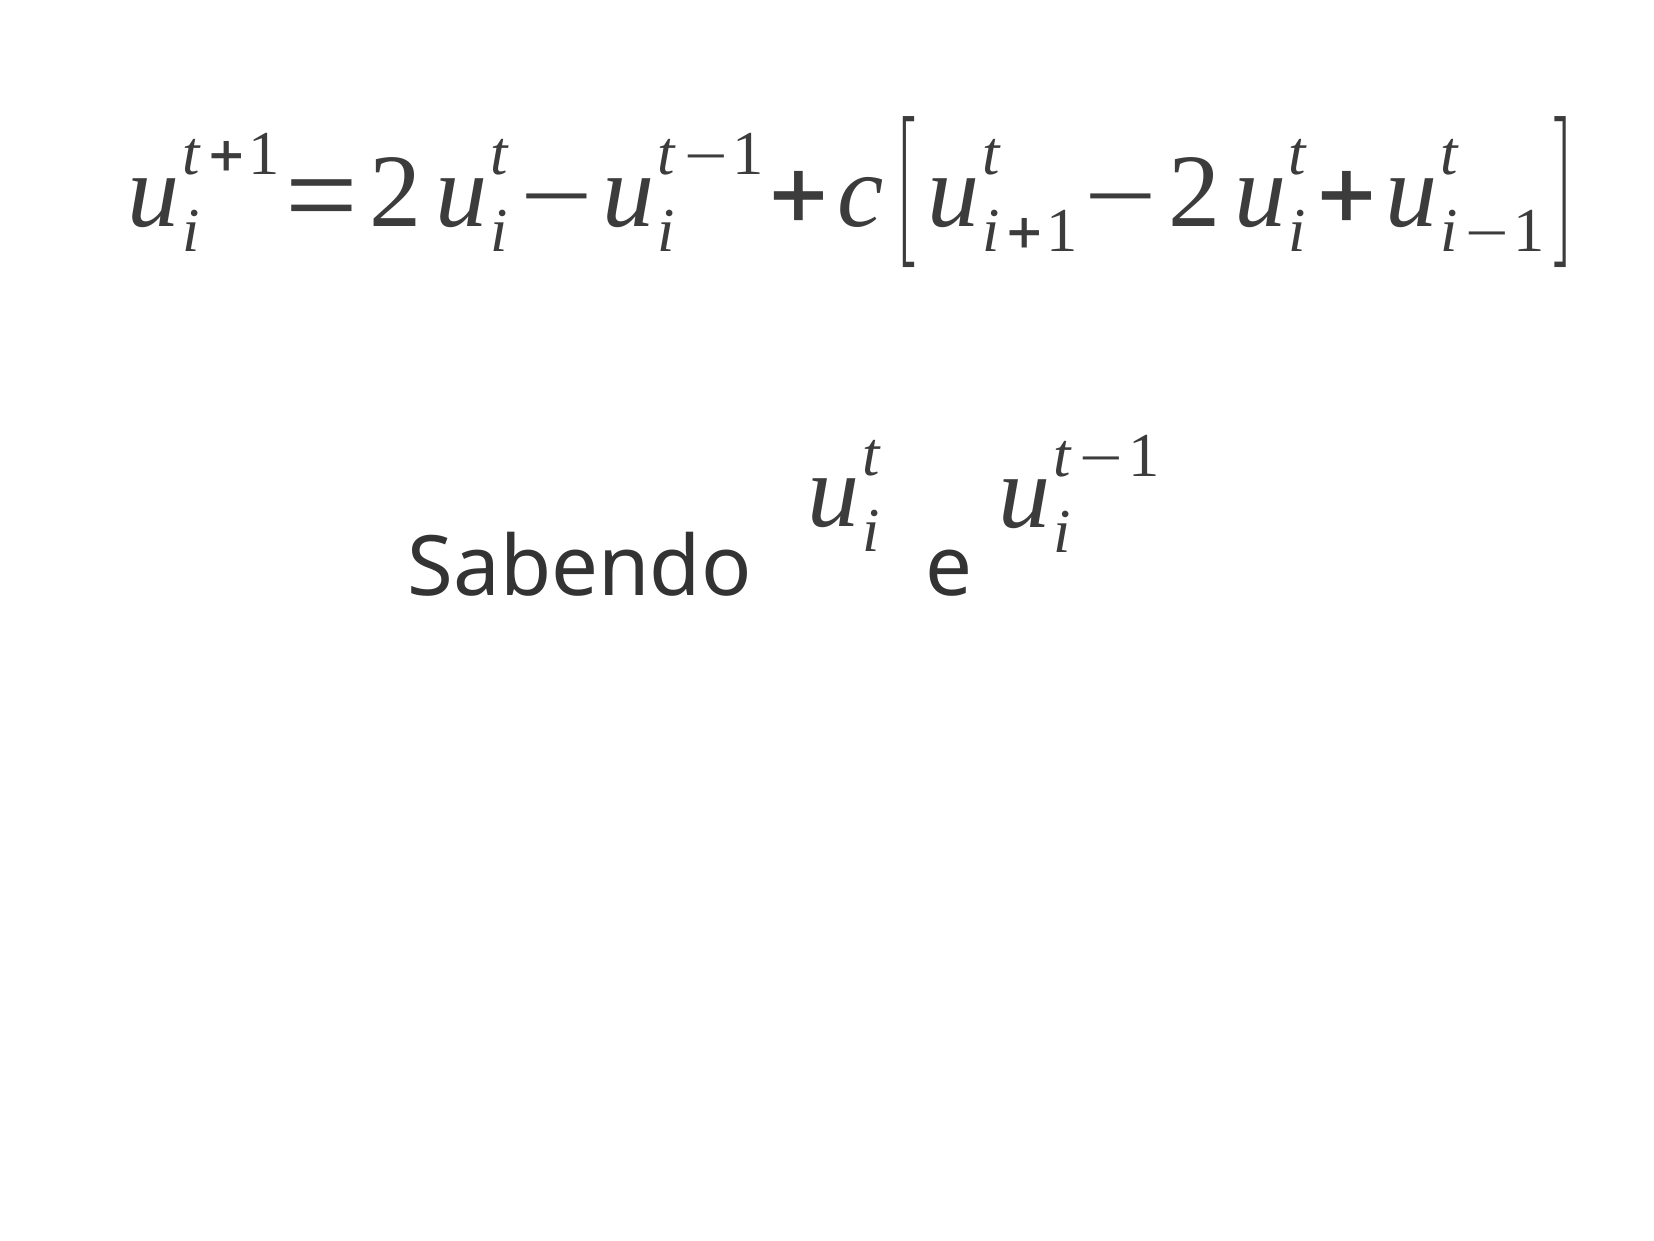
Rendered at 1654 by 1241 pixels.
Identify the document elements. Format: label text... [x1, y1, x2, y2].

chart [120, 110, 1579, 272]
list Sabendo e [82, 449, 1538, 1170]
chart [990, 420, 1166, 567]
chart [799, 419, 891, 565]
